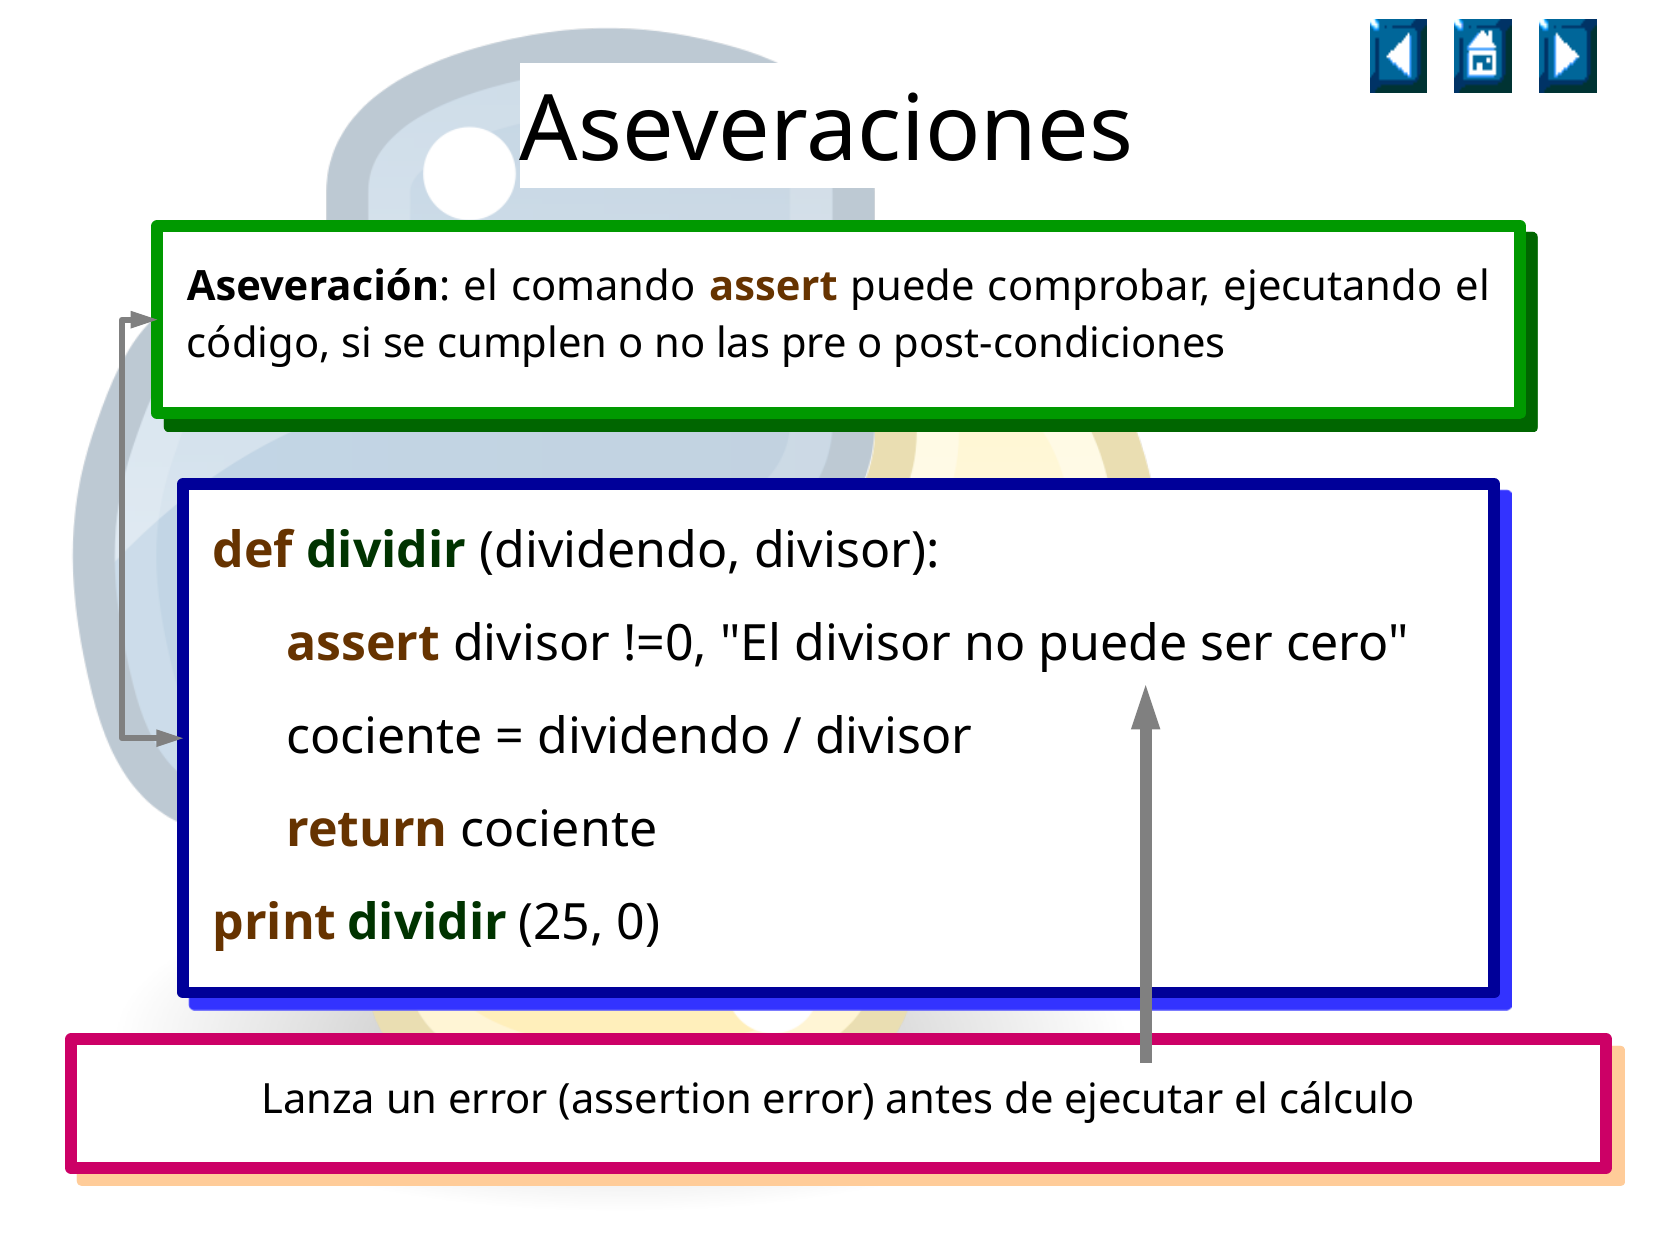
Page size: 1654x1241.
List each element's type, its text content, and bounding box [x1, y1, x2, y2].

picture [1554, 33, 1579, 77]
picture [1539, 19, 1597, 93]
title Aseveraciones [82, 49, 1571, 201]
text_box Aseveración: el comando assert puede comprobar, ejecutando el código, si se cumplen o no las pre o post-condiciones [157, 225, 1520, 414]
picture [1454, 19, 1463, 31]
picture [1370, 19, 1427, 93]
picture [1454, 19, 1512, 93]
picture [1370, 19, 1379, 31]
text_box Lanza un error (assertion error) antes de ejecutar el cálculo [70, 1039, 1607, 1168]
text_box def dividir (dividendo, divisor): assert divisor !=0, "El divisor no puede ser cero" cociente = dividendo / divisor return cociente print dividir (25, 0) [183, 483, 1495, 993]
picture [1539, 19, 1548, 31]
